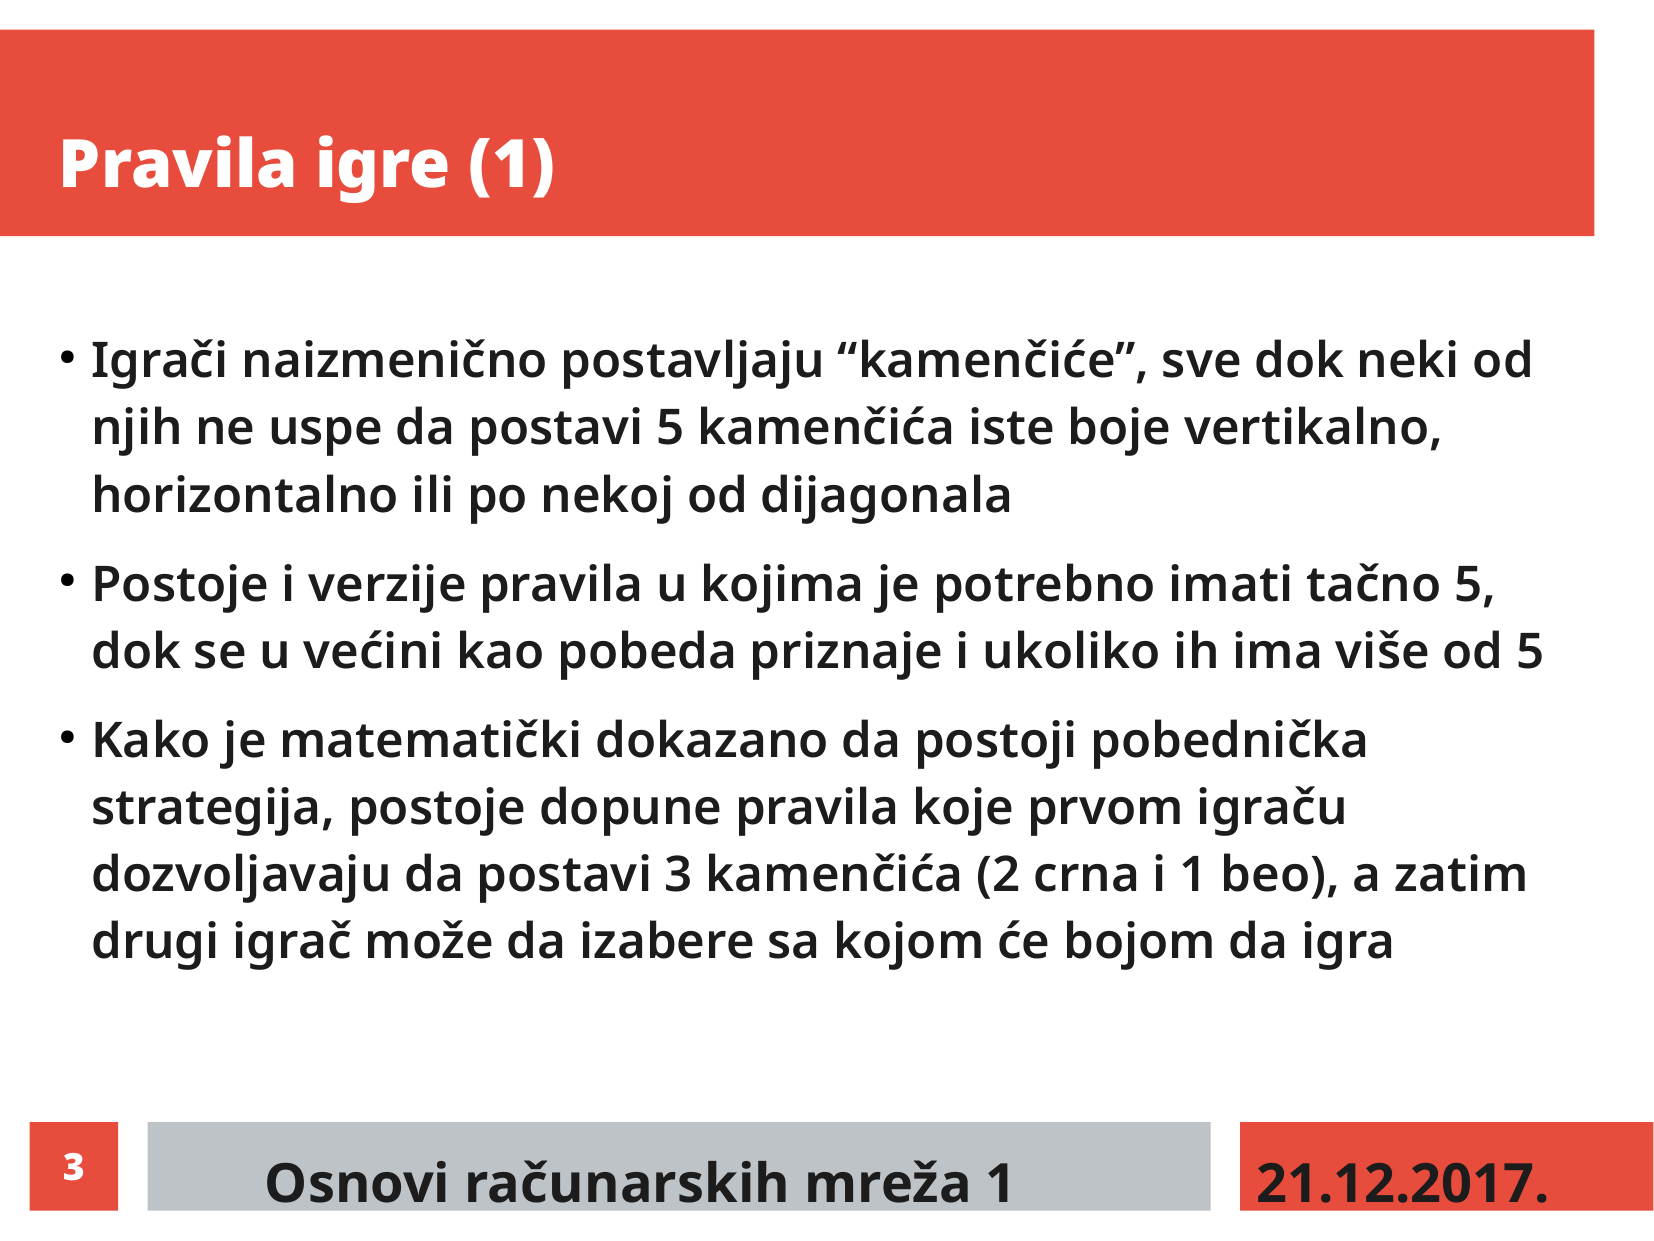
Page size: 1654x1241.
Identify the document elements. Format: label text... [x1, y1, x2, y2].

list Igrači naizmenično postavljaju “kamenčiće”, sve dok neki od njih ne uspe da postavi 5 kamenčića iste boje vertikalno, horizontalno ili po nekoj od dijagonala Postoje i verzije pravila u kojima je potrebno imati tačno 5, dok se u većini kao pobeda priznaje i ukoliko ih ima više od 5 Kako je matematički dokazano da postoji pobednička strategija, postoje dopune pravila koje prvom igraču dozvoljavaju da postavi 3 kamenčića (2 crna i 1 beo), a zatim drugi igrač može da izabere sa kojom će bojom da igra [59, 324, 1565, 1093]
title Pravila igre (1) [59, 59, 1595, 207]
text_box 21.12.2017. [1256, 1144, 1634, 1220]
text_box Osnovi računarskih mreža 1 [265, 1144, 1132, 1205]
